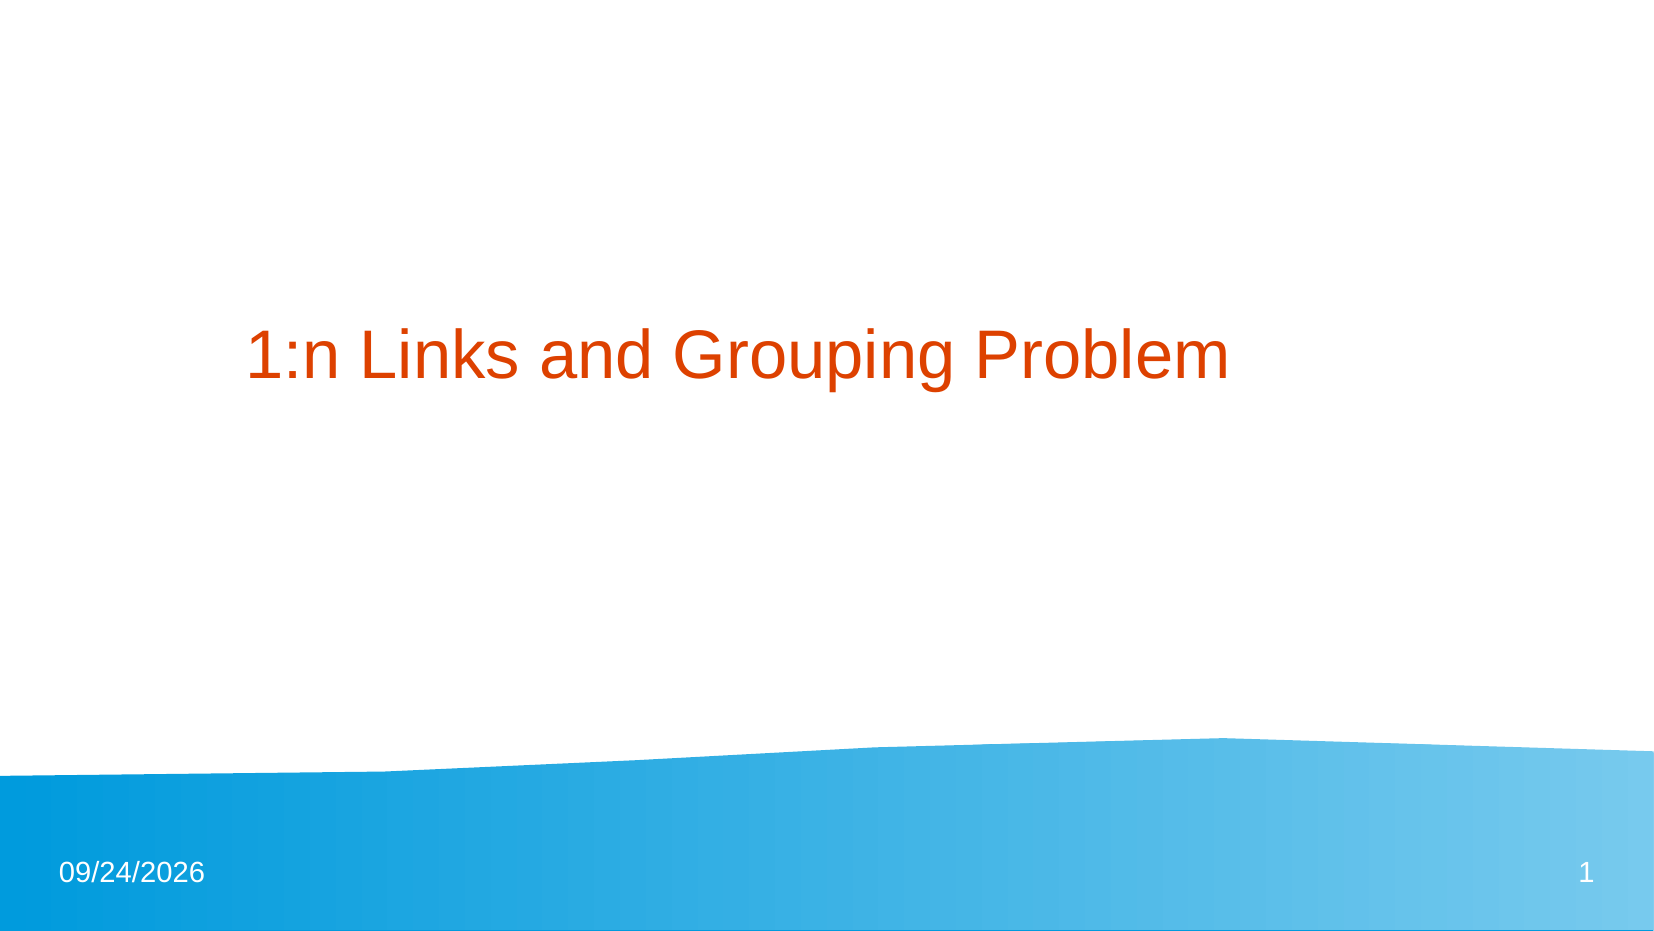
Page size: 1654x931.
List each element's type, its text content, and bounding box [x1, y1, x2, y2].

title 1:n Links and Grouping Problem [0, 265, 1477, 443]
